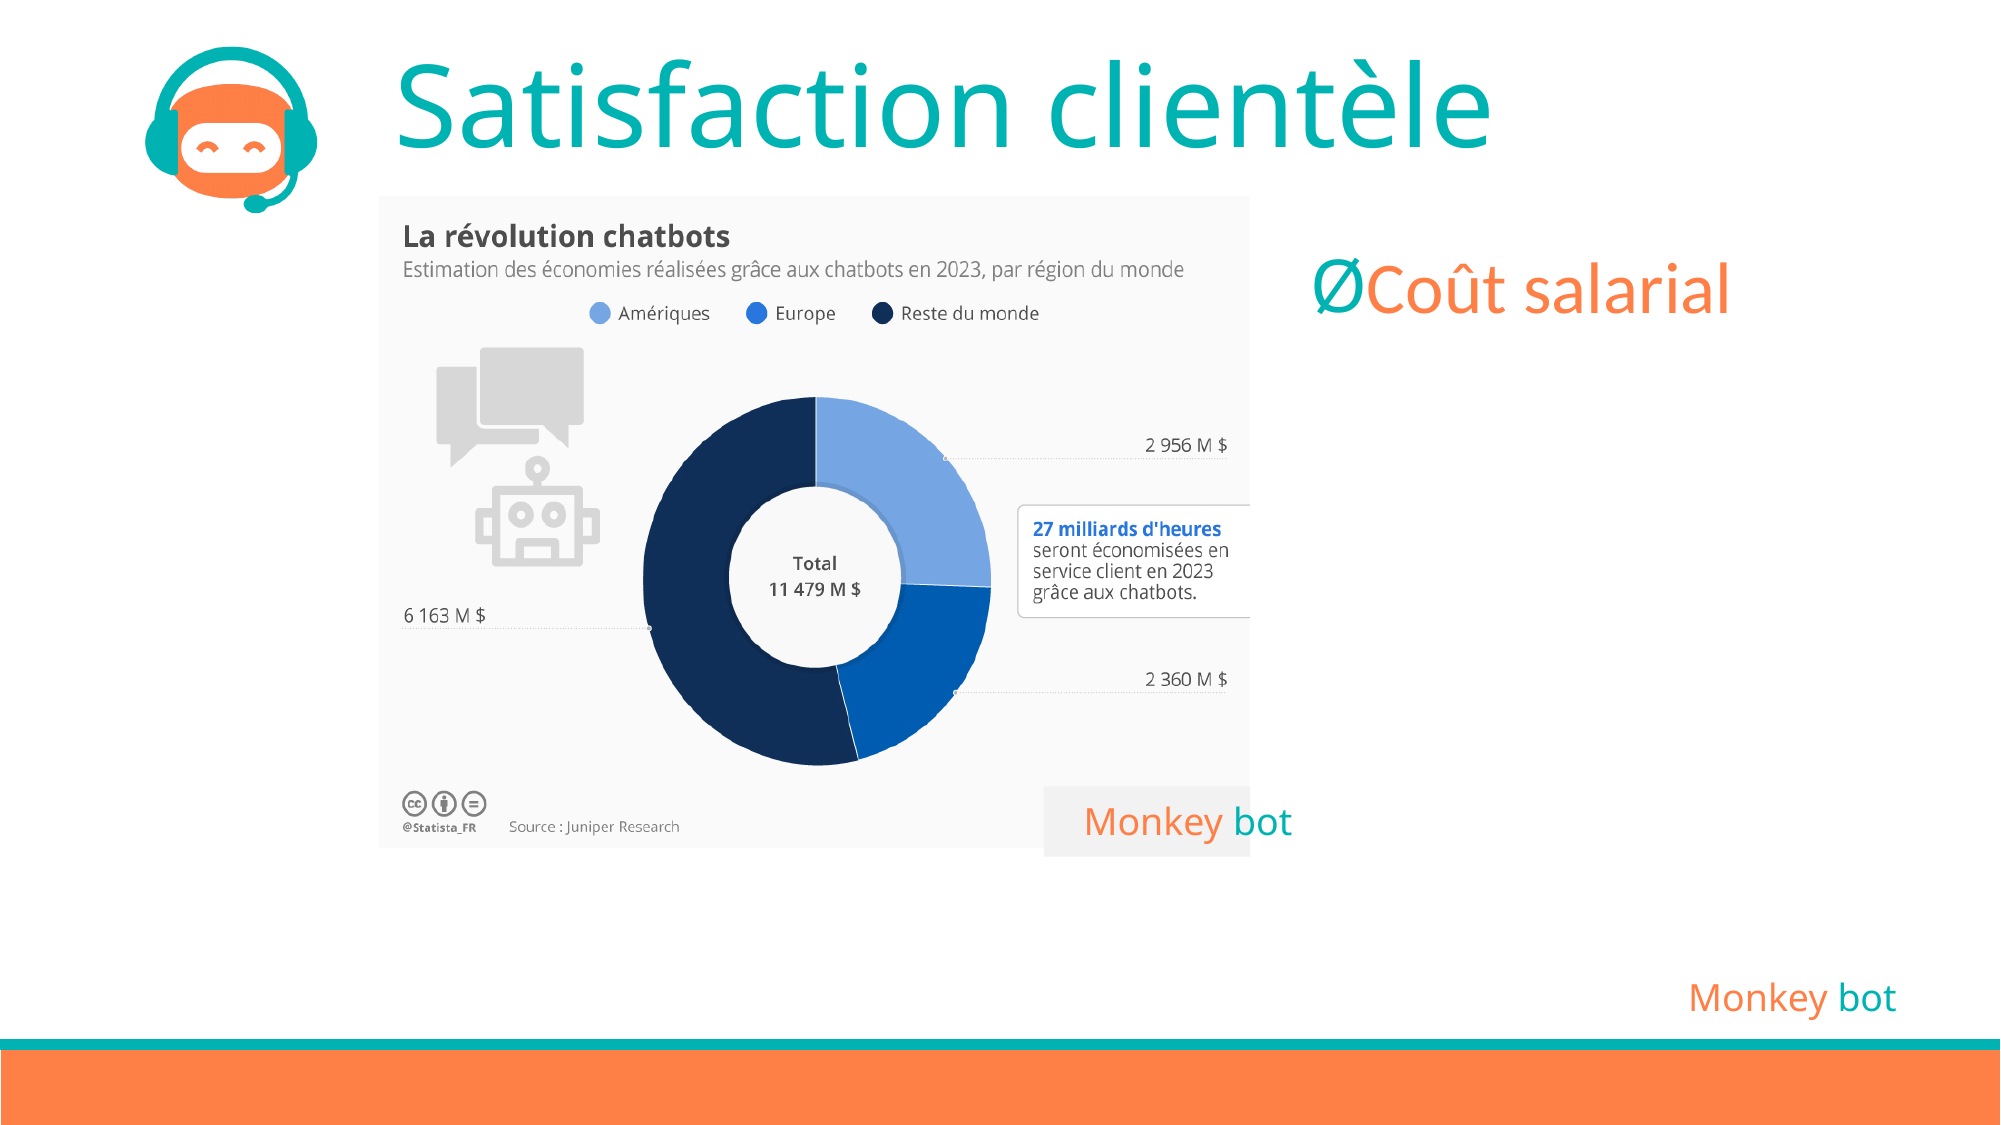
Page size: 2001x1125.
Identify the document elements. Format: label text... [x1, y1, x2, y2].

picture [379, 196, 1250, 848]
text_box Monkey bot [922, 790, 1324, 852]
text_box Coût salarial [1294, 233, 1921, 428]
picture [127, 25, 335, 234]
text_box Satisfaction clientèle [379, 25, 1653, 180]
text_box [1043, 786, 1251, 790]
text_box Monkey bot [1673, 966, 2000, 1028]
